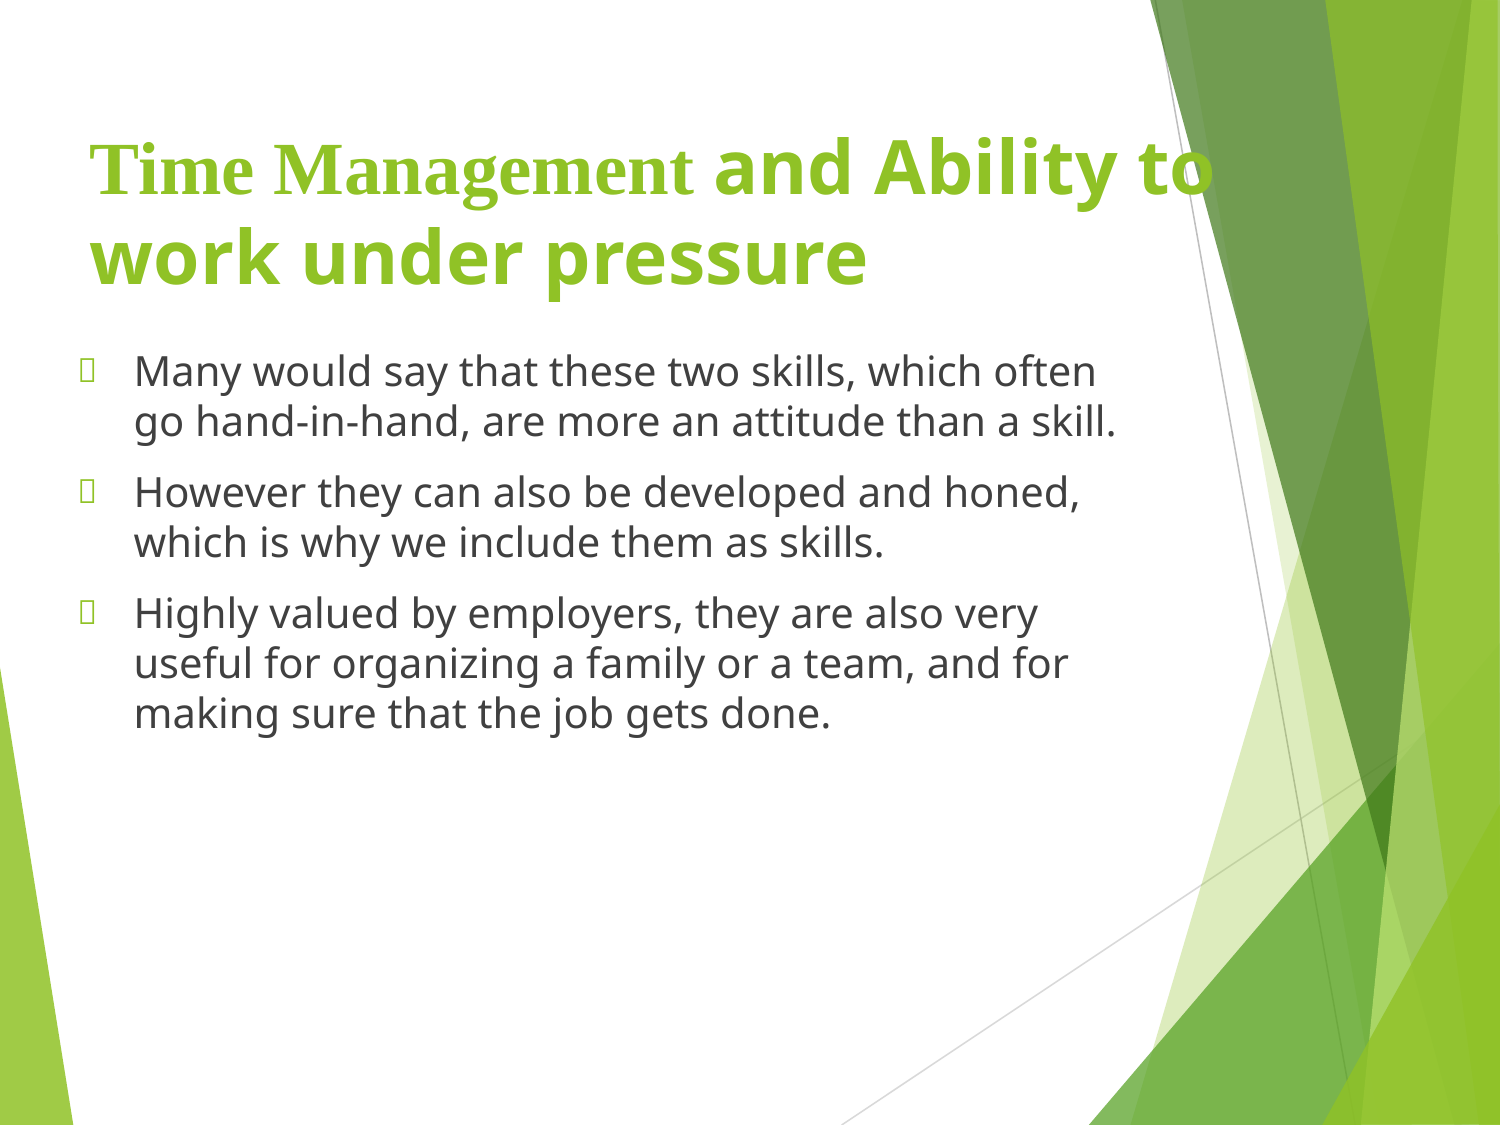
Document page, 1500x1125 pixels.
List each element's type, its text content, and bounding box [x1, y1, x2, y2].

list Many would say that these two skills, which often go hand-in-hand, are more an attitude than a skill. However they can also be developed and honed, which is why we include them as skills. Highly valued by employers, they are also very useful for organizing a family or a team, and for making sure that the job gets done. [62, 337, 1150, 1125]
title Time Management and Ability to work under pressure [75, 112, 1425, 300]
